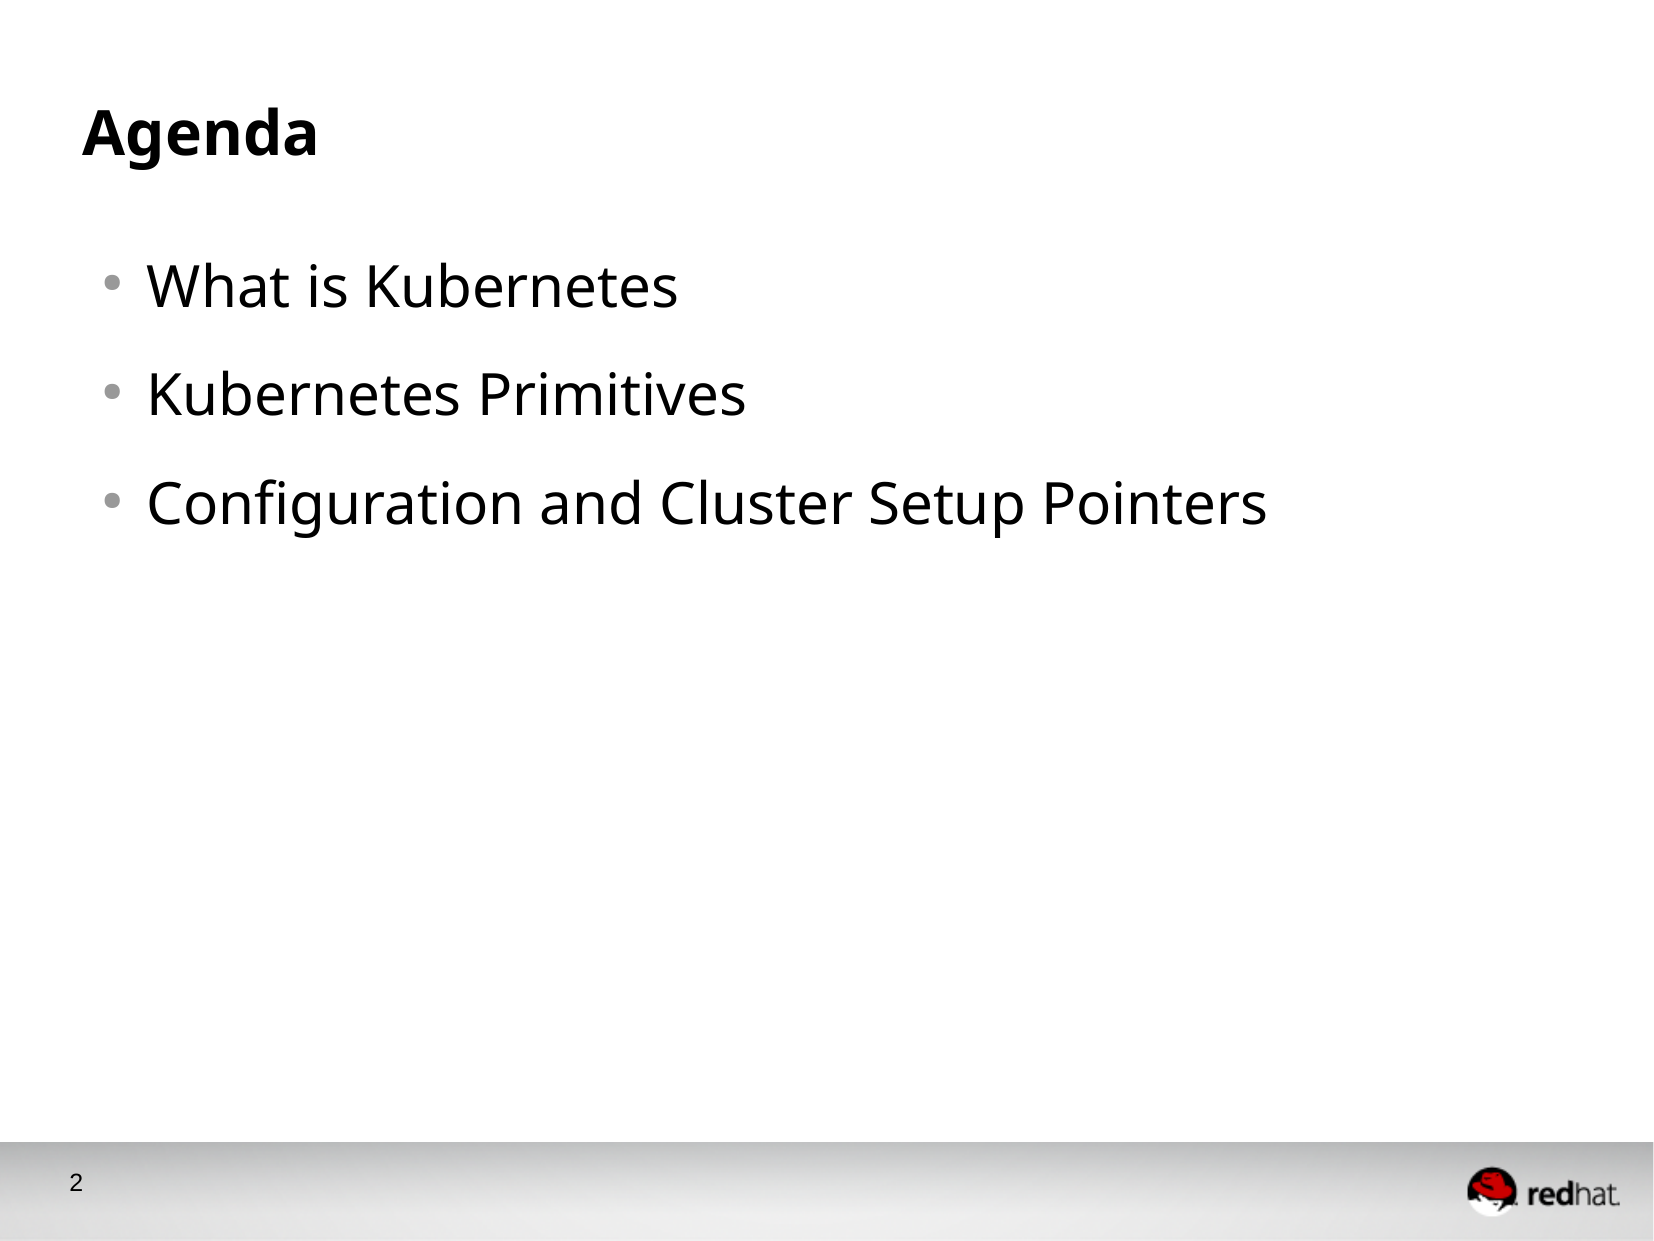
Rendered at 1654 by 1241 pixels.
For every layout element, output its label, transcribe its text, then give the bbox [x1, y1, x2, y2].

list What is Kubernetes Kubernetes Primitives Configuration and Cluster Setup Pointers [86, 244, 1576, 1039]
title Agenda [82, 37, 1571, 226]
picture [0, 1142, 1654, 1241]
